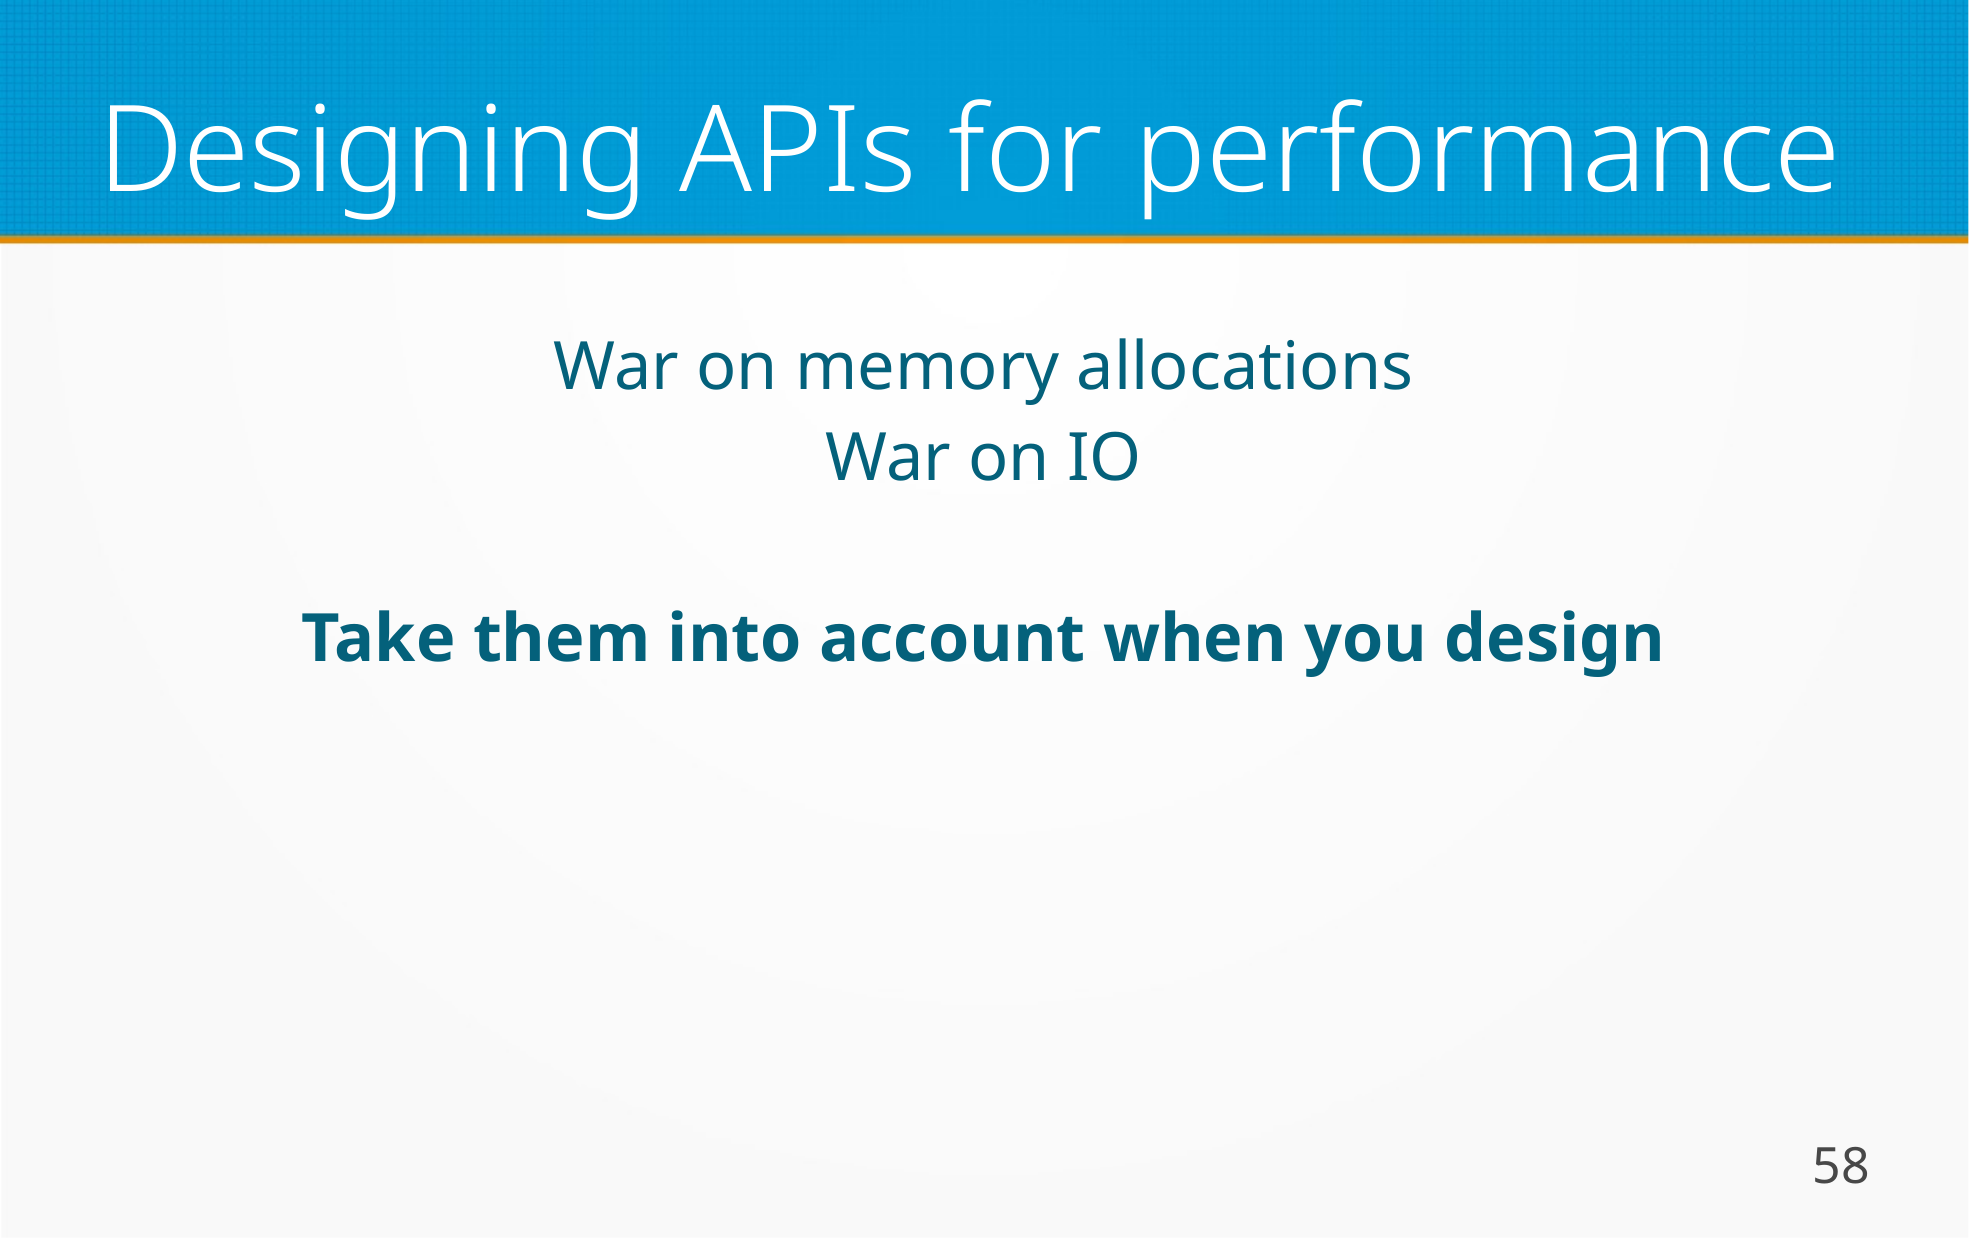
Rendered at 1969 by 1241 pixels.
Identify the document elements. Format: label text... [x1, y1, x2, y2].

picture [0, 233, 1969, 1241]
subtitle War on memory allocations War on IO Take them into account when you design [98, 19, 1870, 980]
